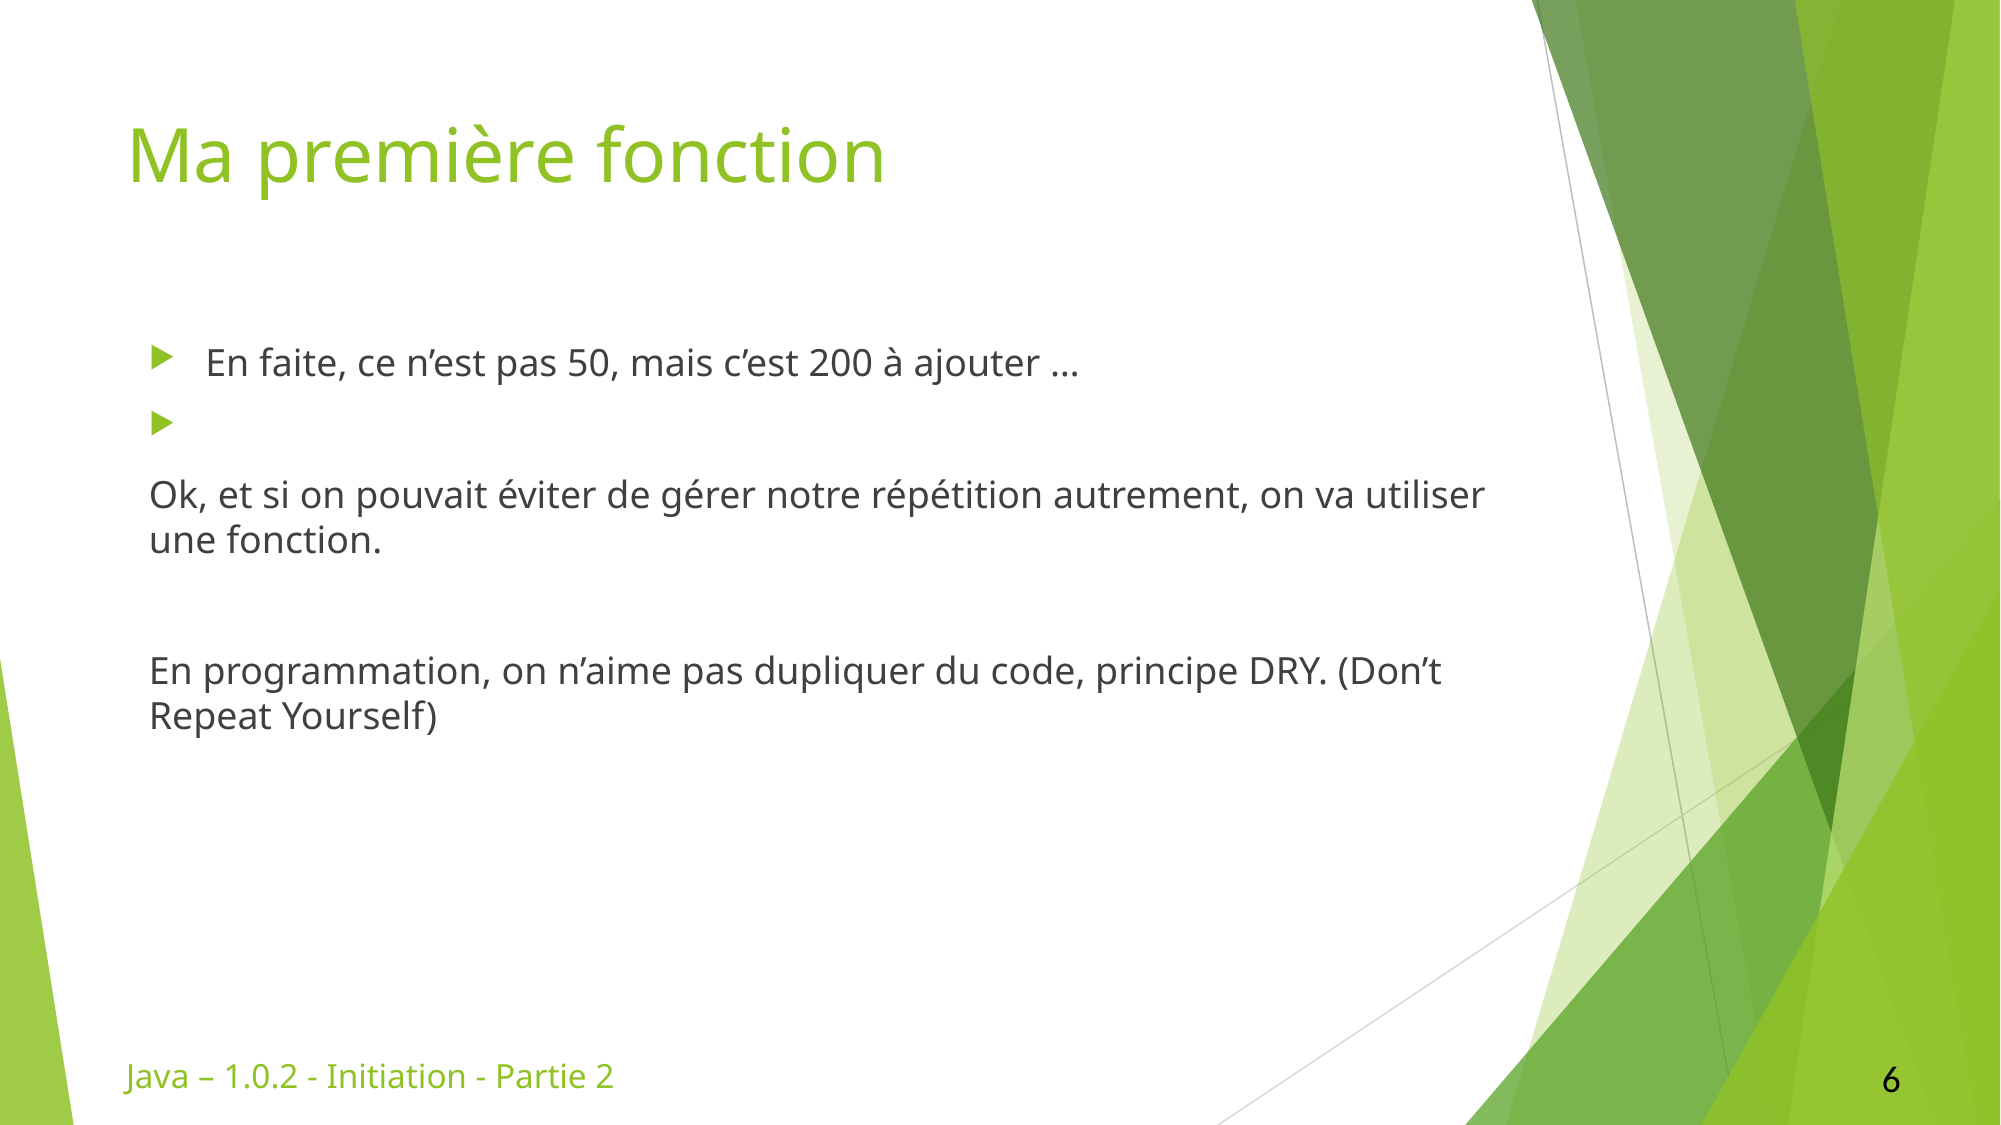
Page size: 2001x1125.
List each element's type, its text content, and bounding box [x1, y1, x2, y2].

title Ma première fonction [111, 99, 1522, 317]
text_box Java – 1.0.2 - Initiation - Partie 2 [111, 1047, 1094, 1109]
list En faite, ce n’est pas 50, mais c’est 200 à ajouter … Ok, et si on pouvait éviter de gérer notre répétition autrement, on va utiliser une fonction. En programmation, on n’aime pas dupliquer du code, principe DRY. (Don’t Repeat Yourself) [134, 331, 1545, 1026]
text_box [1866, 1047, 1979, 1108]
